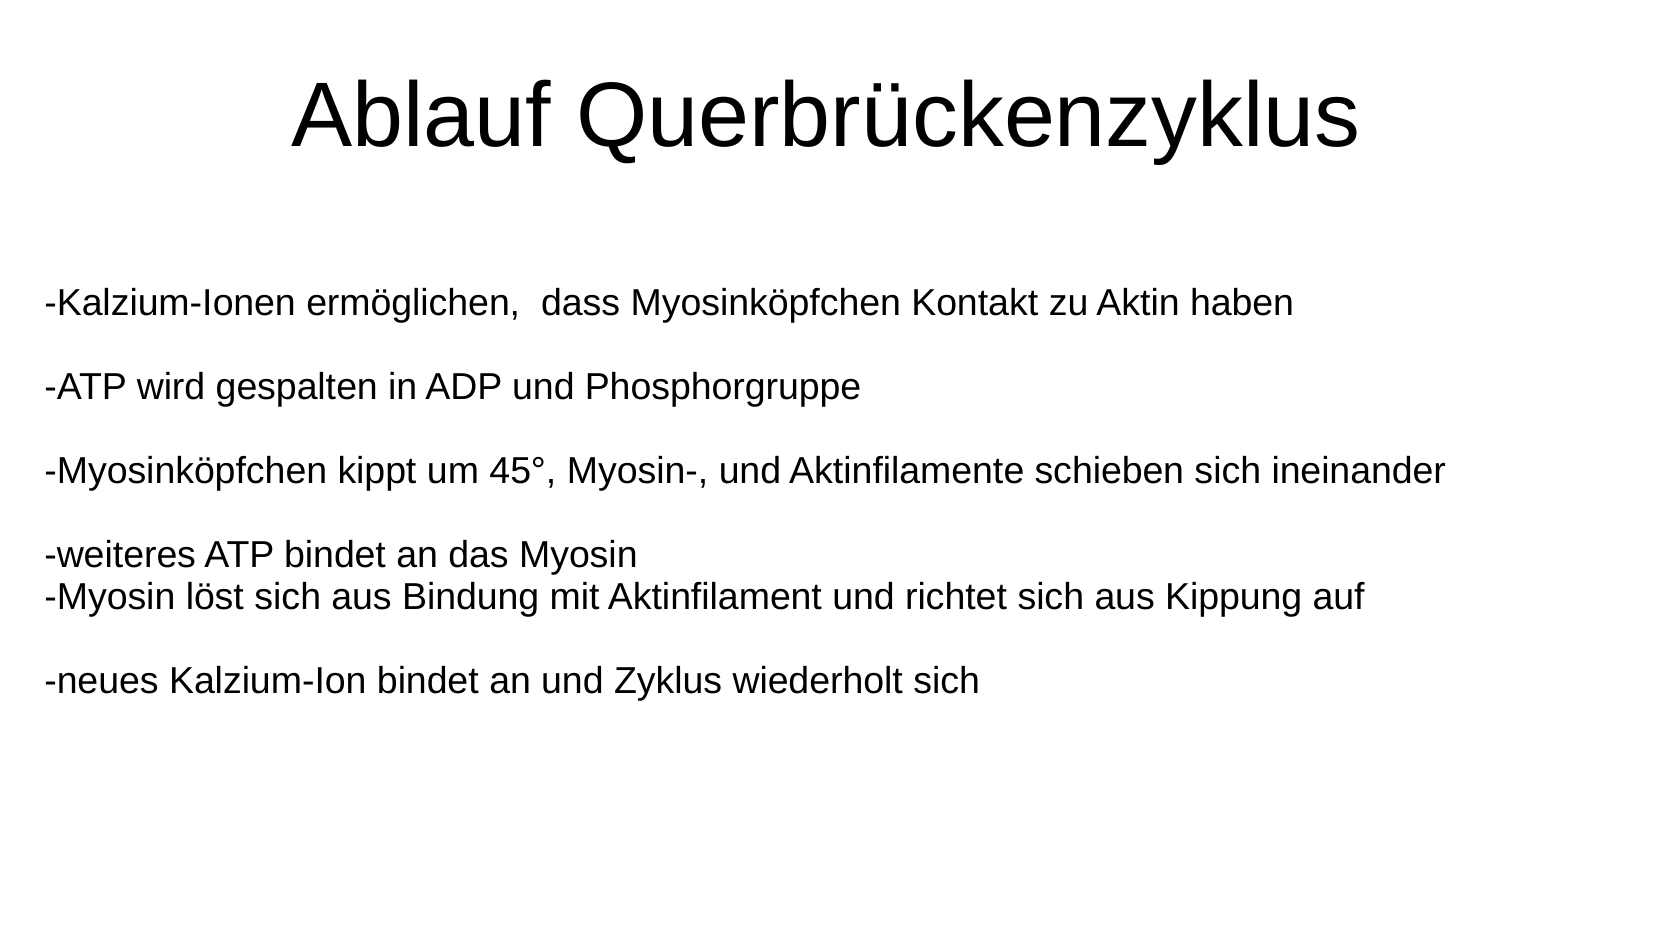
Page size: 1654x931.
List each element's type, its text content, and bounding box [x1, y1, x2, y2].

title Ablauf Querbrückenzyklus [82, 37, 1571, 193]
text_box -Kalzium-Ionen ermöglichen, dass Myosinköpfchen Kontakt zu Aktin haben -ATP wird gespalten in ADP und Phosphorgruppe -Myosinköpfchen kippt um 45°, Myosin-, und Aktinfilamente schieben sich ineinander -weiteres ATP bindet an das Myosin -Myosin löst sich aus Bindung mit Aktinfilament und richtet sich aus Kippung auf -neues Kalzium-Ion bindet an und Zyklus wiederholt sich [29, 273, 1625, 709]
